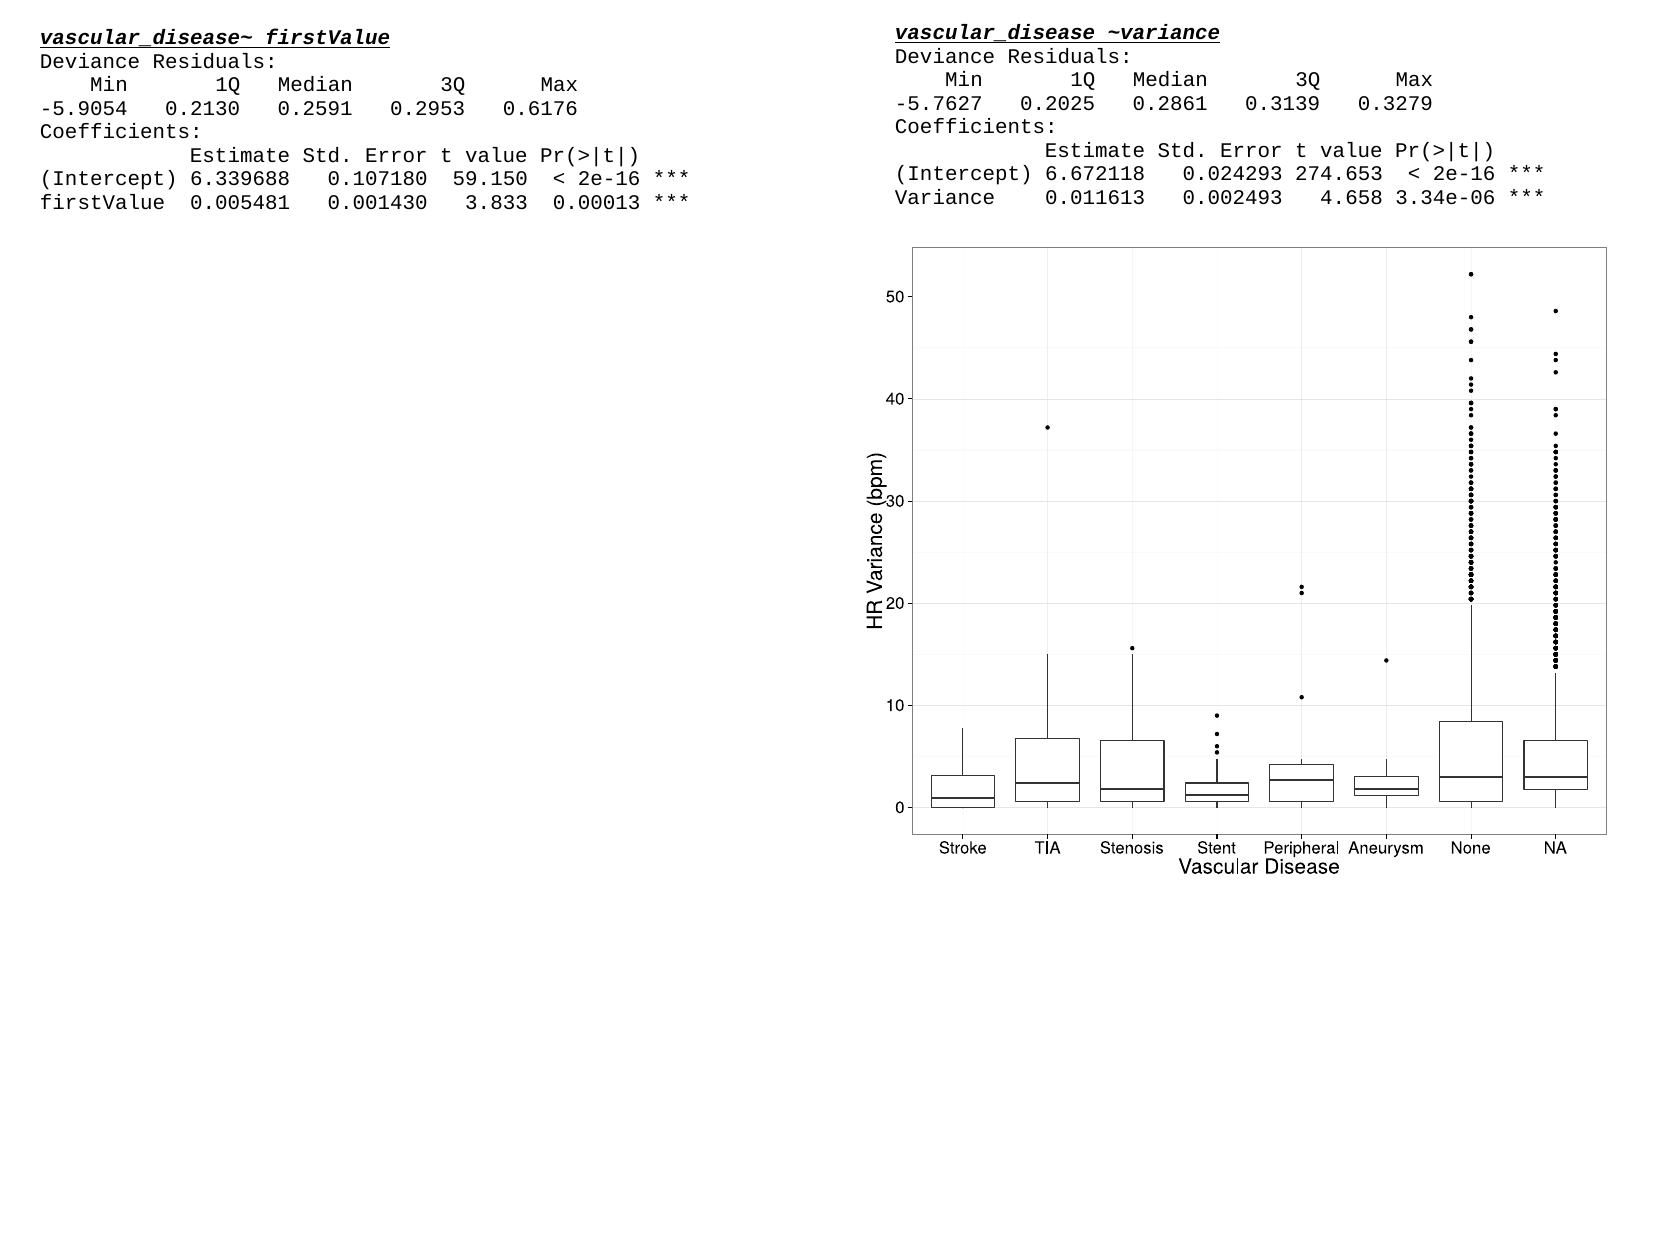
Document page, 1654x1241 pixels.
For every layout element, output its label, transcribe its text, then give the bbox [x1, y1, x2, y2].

text_box vascular_disease ~variance Deviance Residuals: Min 1Q Median 3Q Max -5.7627 0.2025 0.2861 0.3139 0.3279 Coefficients: Estimate Std. Error t value Pr(>|t|) (Intercept) 6.672118 0.024293 274.653 < 2e-16 *** Variance 0.011613 0.002493 4.658 3.34e-06 *** [880, 15, 1561, 220]
picture [855, 232, 1622, 886]
text_box vascular_disease~ firstValue Deviance Residuals: Min 1Q Median 3Q Max -5.9054 0.2130 0.2591 0.2953 0.6176 Coefficients: Estimate Std. Error t value Pr(>|t|) (Intercept) 6.339688 0.107180 59.150 < 2e-16 *** firstValue 0.005481 0.001430 3.833 0.00013 *** [25, 20, 706, 226]
